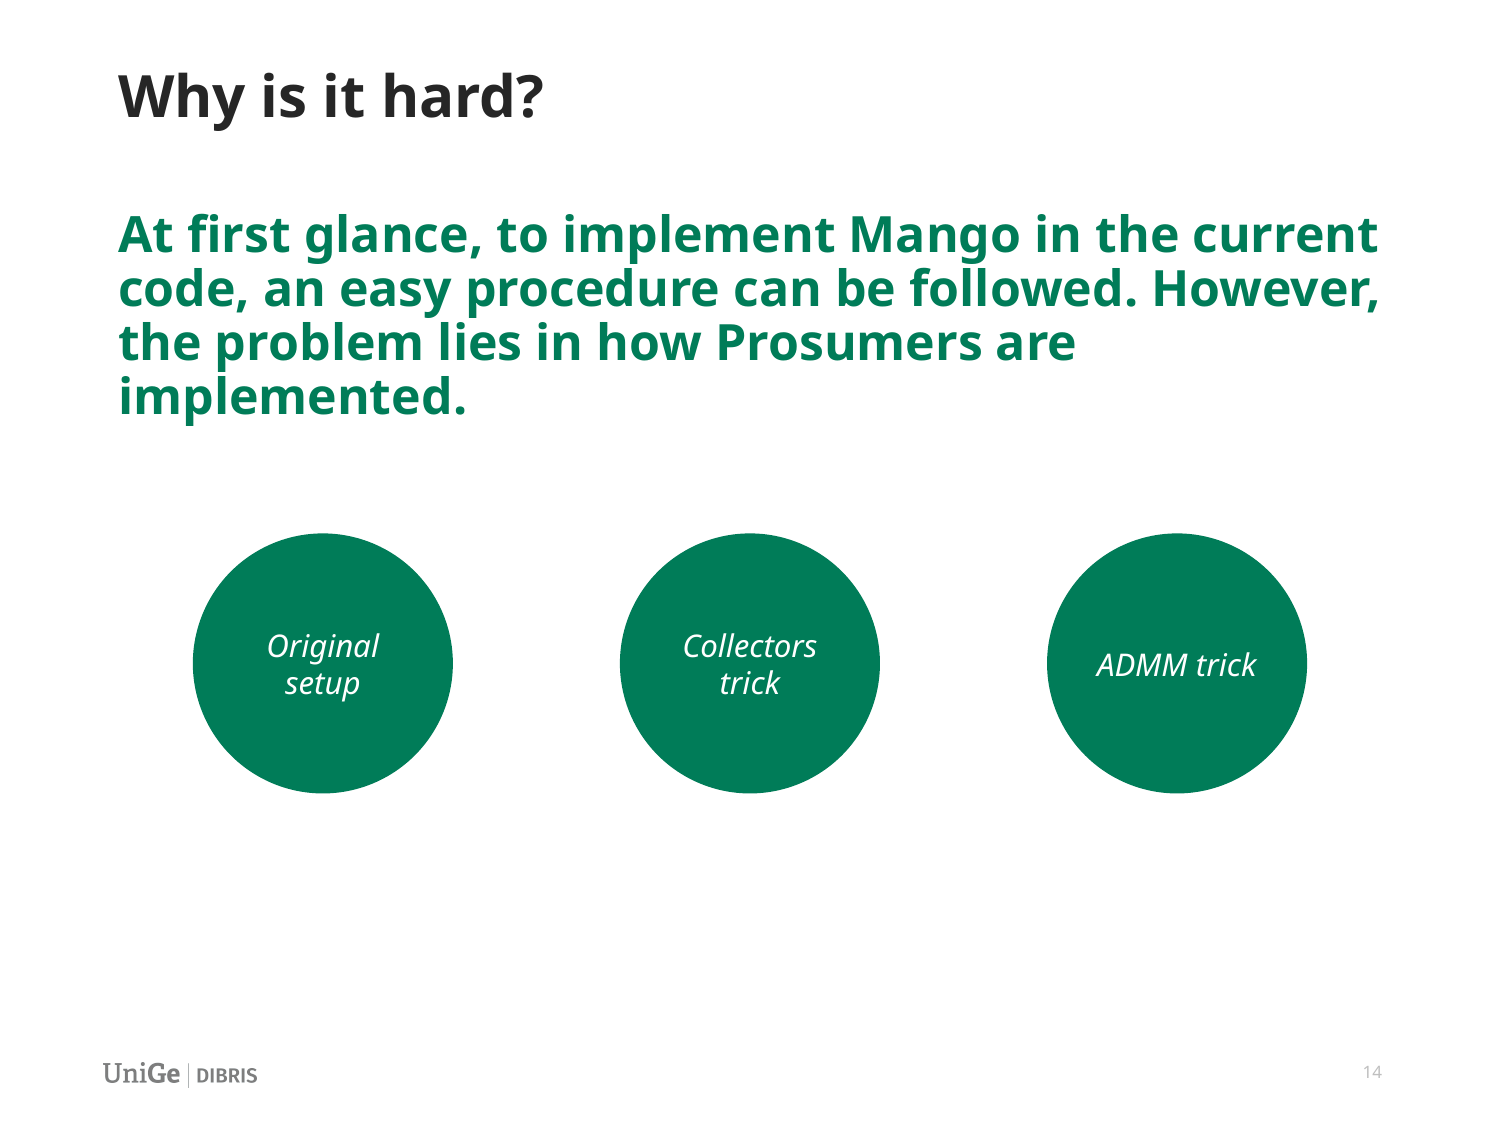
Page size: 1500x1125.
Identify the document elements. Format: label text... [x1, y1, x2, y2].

list At first glance, to implement Mango in the current code, an easy procedure can be followed. However, the problem lies in how Prosumers are implemented. [103, 254, 1397, 380]
title Why is it hard? [103, 59, 1397, 222]
text_box Collectors trick [619, 533, 880, 794]
text_box ADMM trick [1047, 533, 1308, 794]
text_box Original setup [192, 533, 453, 794]
